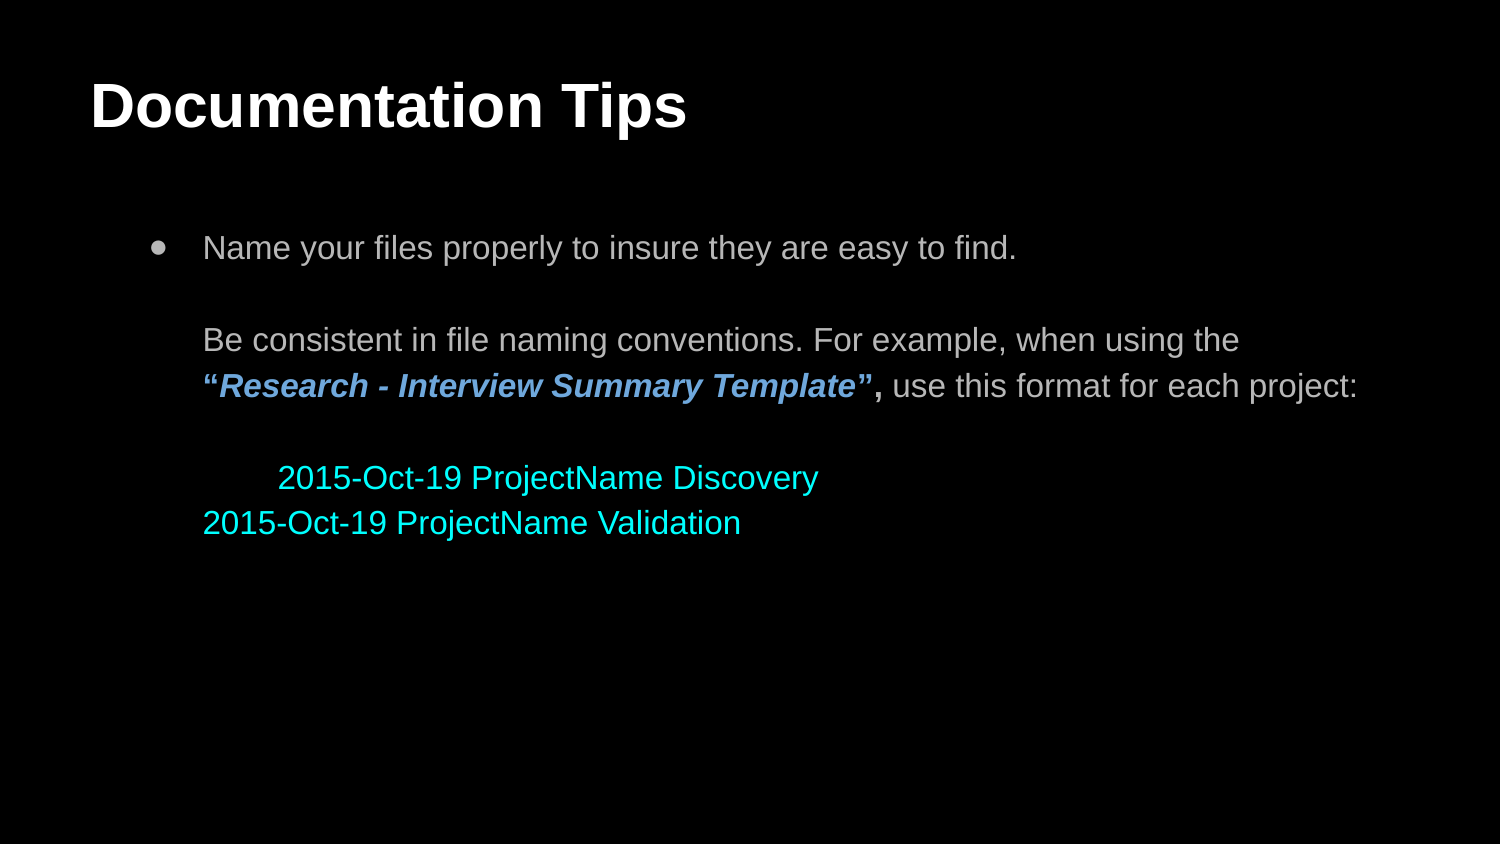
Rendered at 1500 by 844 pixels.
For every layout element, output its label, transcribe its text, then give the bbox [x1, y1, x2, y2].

title Name your files properly to insure they are easy to find. Be consistent in file naming conventions. For example, when using the “Research - Interview Summary Template”, use this format for each project: 2015-Oct-19 ProjectName Discovery 2015-Oct-19 ProjectName Validation [112, 205, 1446, 693]
title Documentation Tips [75, 34, 1446, 155]
